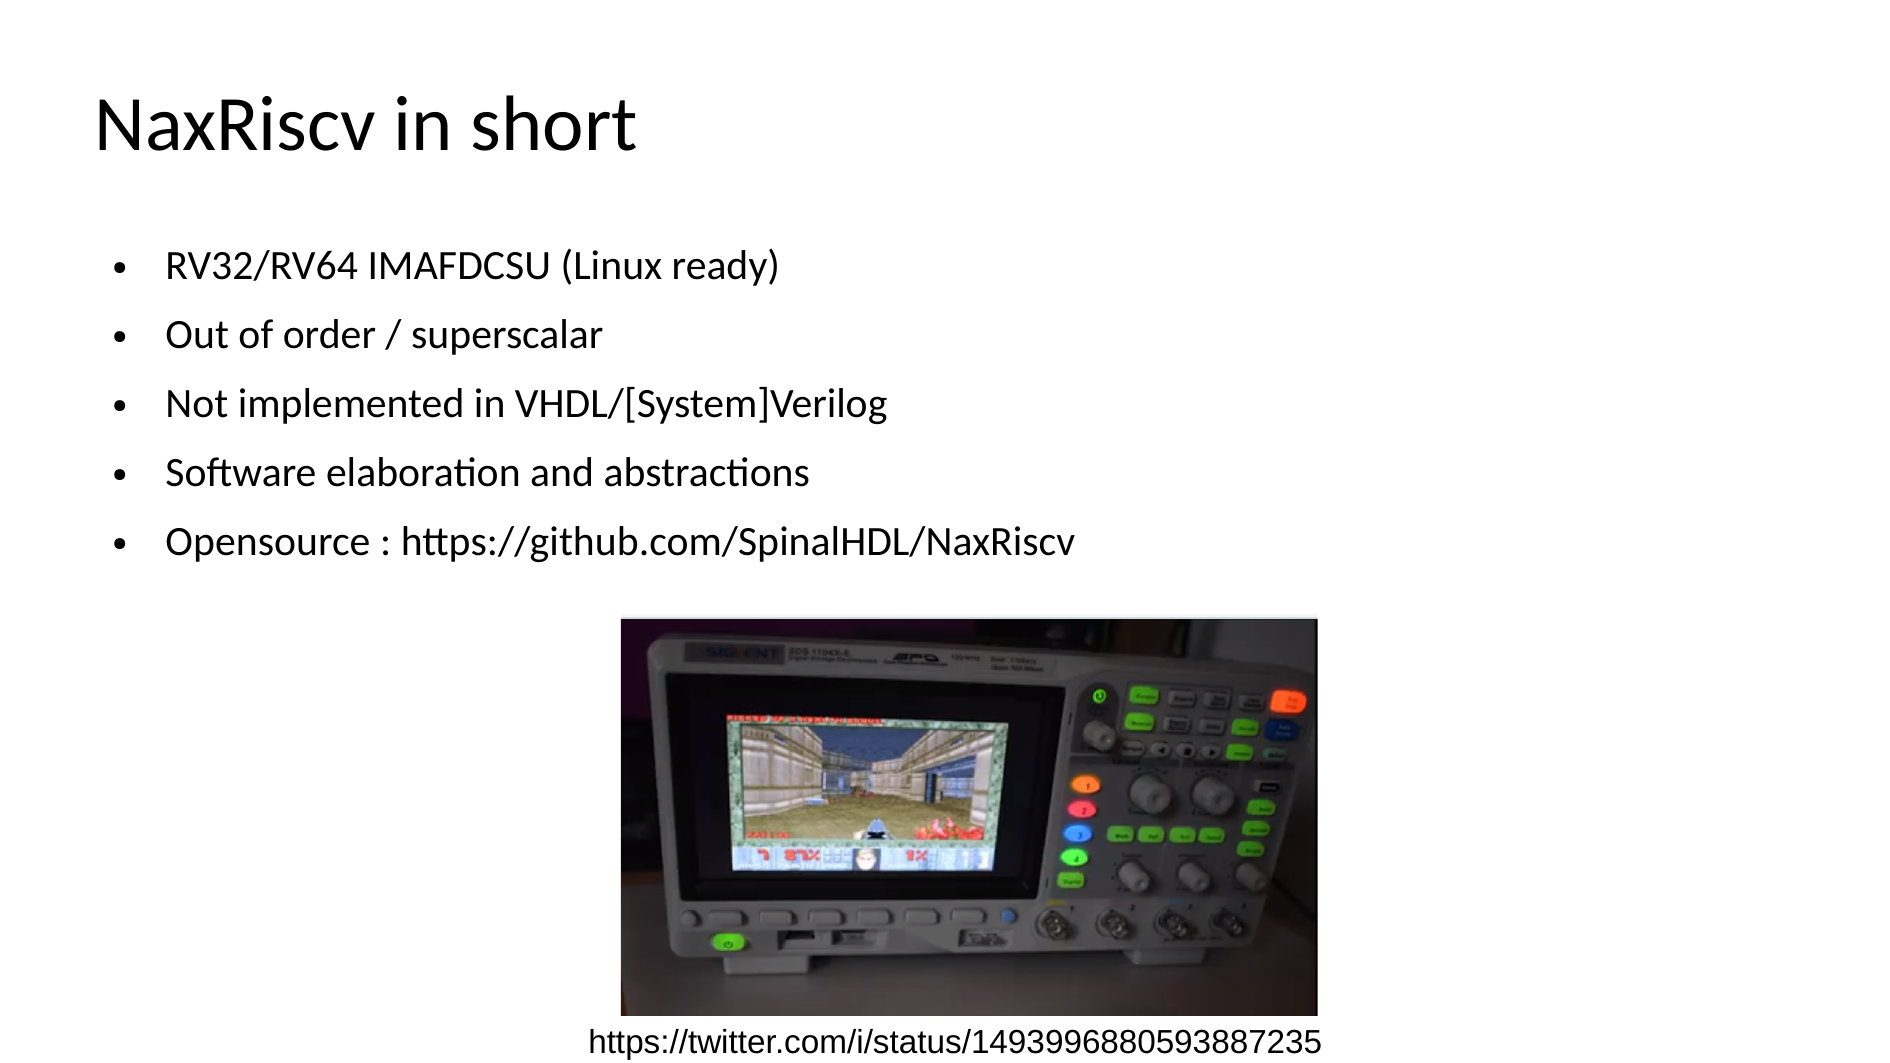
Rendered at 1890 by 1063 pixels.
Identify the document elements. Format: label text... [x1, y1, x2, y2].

list RV32/RV64 IMAFDCSU (Linux ready) Out of order / superscalar Not implemented in VHDL/[System]Verilog Software elaboration and abstractions Opensource : https://github.com/SpinalHDL/NaxRiscv [94, 248, 1878, 1063]
title NaxRiscv in short [94, 42, 1796, 220]
picture [620, 614, 1318, 1015]
text_box https://twitter.com/i/status/1493996880593887235 [573, 1015, 1430, 1063]
